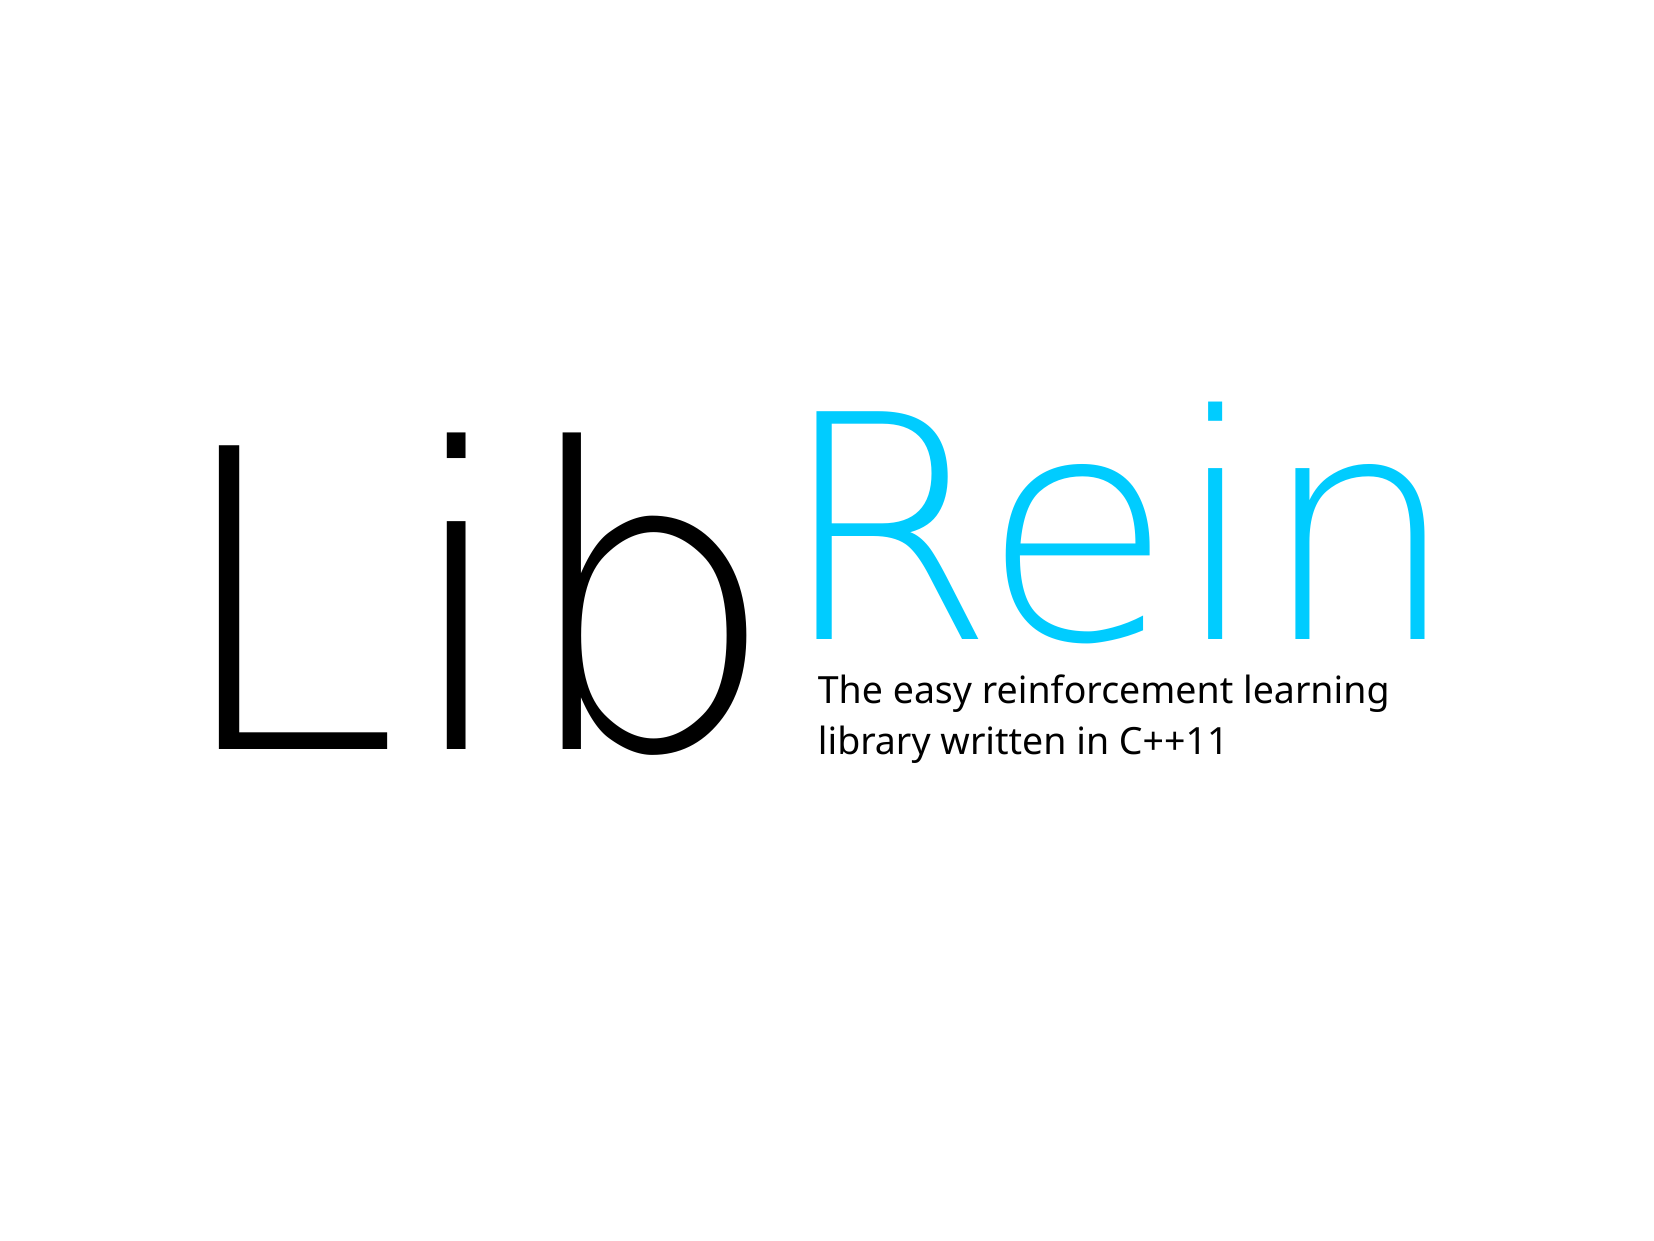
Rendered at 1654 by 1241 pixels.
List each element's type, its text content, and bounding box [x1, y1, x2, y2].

text_box The easy reinforcement learning library written in C++11 [803, 655, 1489, 781]
text_box Rein [763, 342, 1512, 722]
text_box Lib [153, 354, 839, 855]
